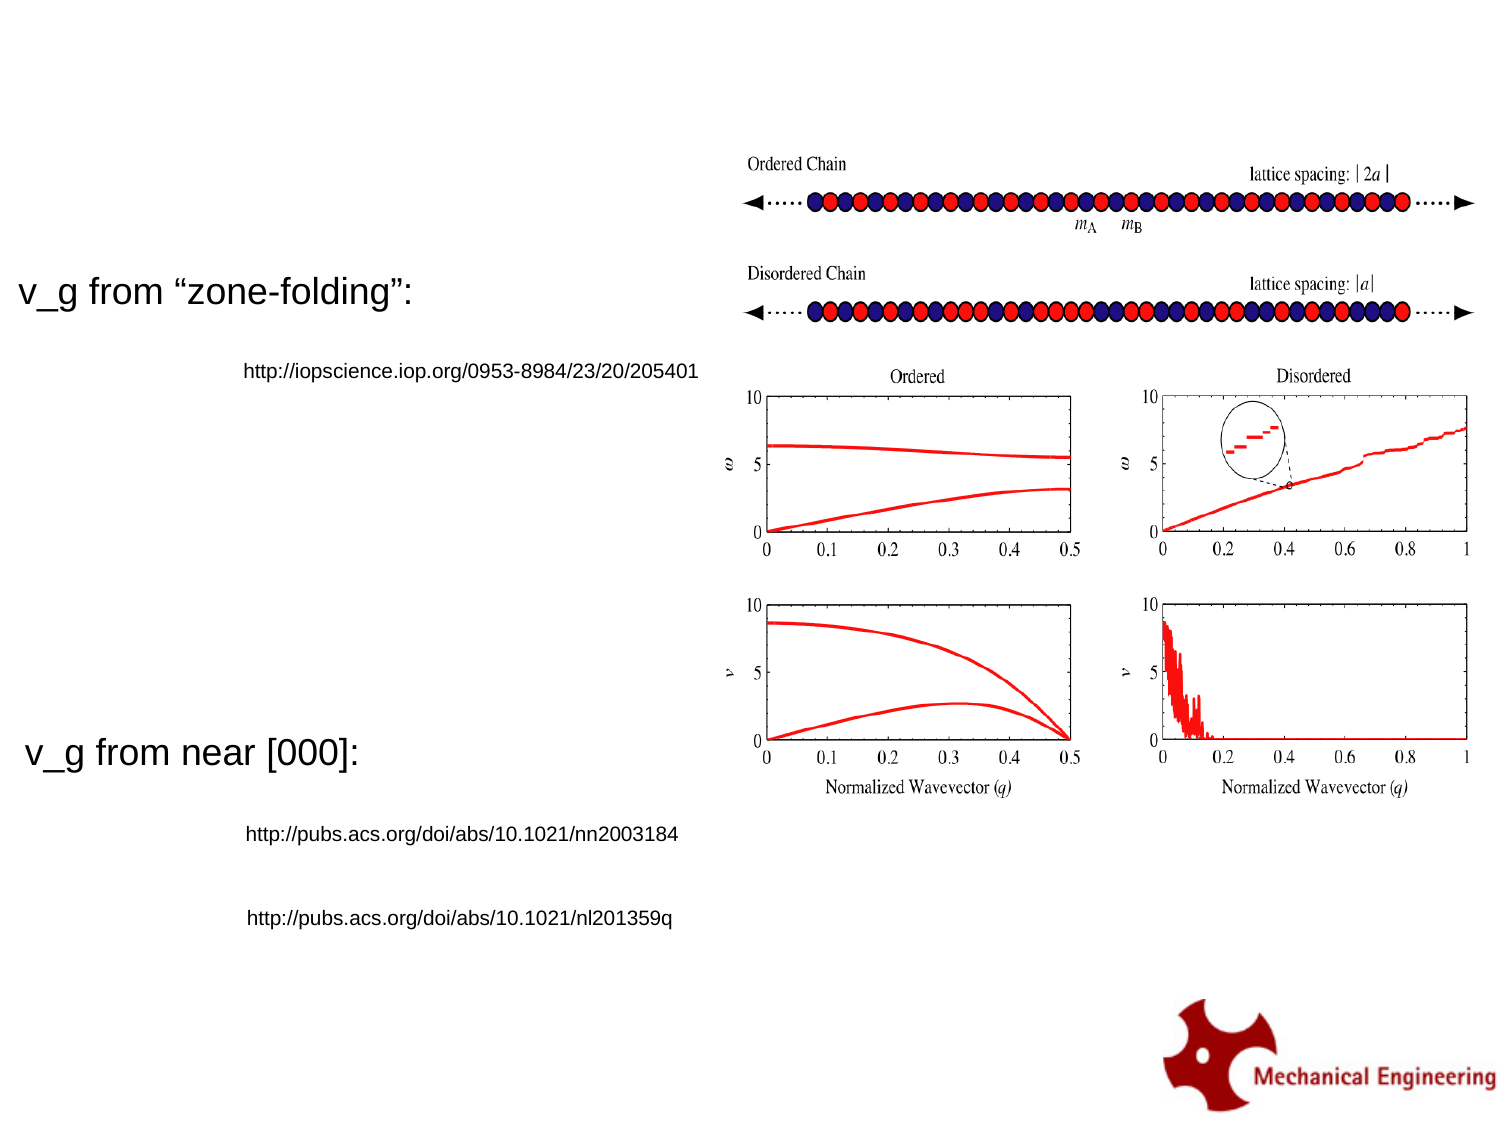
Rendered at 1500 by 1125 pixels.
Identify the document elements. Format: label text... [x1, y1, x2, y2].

picture [1162, 999, 1497, 1113]
picture [720, 147, 1486, 810]
text_box v_g from “zone-folding”: [3, 214, 720, 330]
text_box http://iopscience.iop.org/0953-8984/23/20/205401 [228, 350, 715, 390]
text_box v_g from near [000]: [10, 720, 376, 781]
text_box http://pubs.acs.org/doi/abs/10.1021/nn2003184 [230, 813, 694, 854]
text_box http://pubs.acs.org/doi/abs/10.1021/nl201359q [232, 897, 688, 937]
